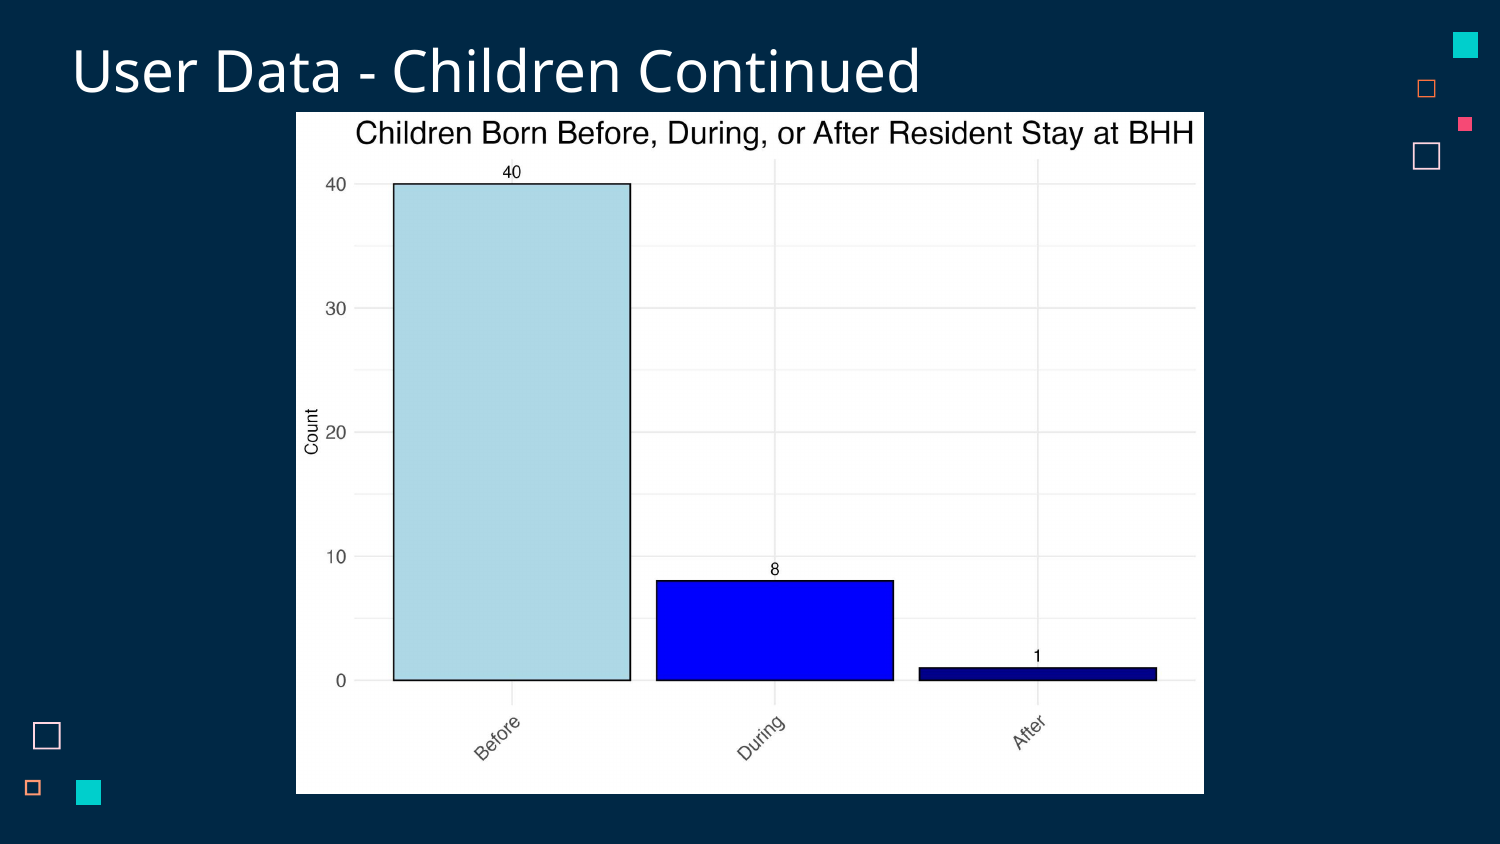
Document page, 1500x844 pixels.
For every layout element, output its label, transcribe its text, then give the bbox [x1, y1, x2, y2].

title User Data - Children Continued [56, 18, 1320, 113]
picture [296, 112, 1204, 794]
